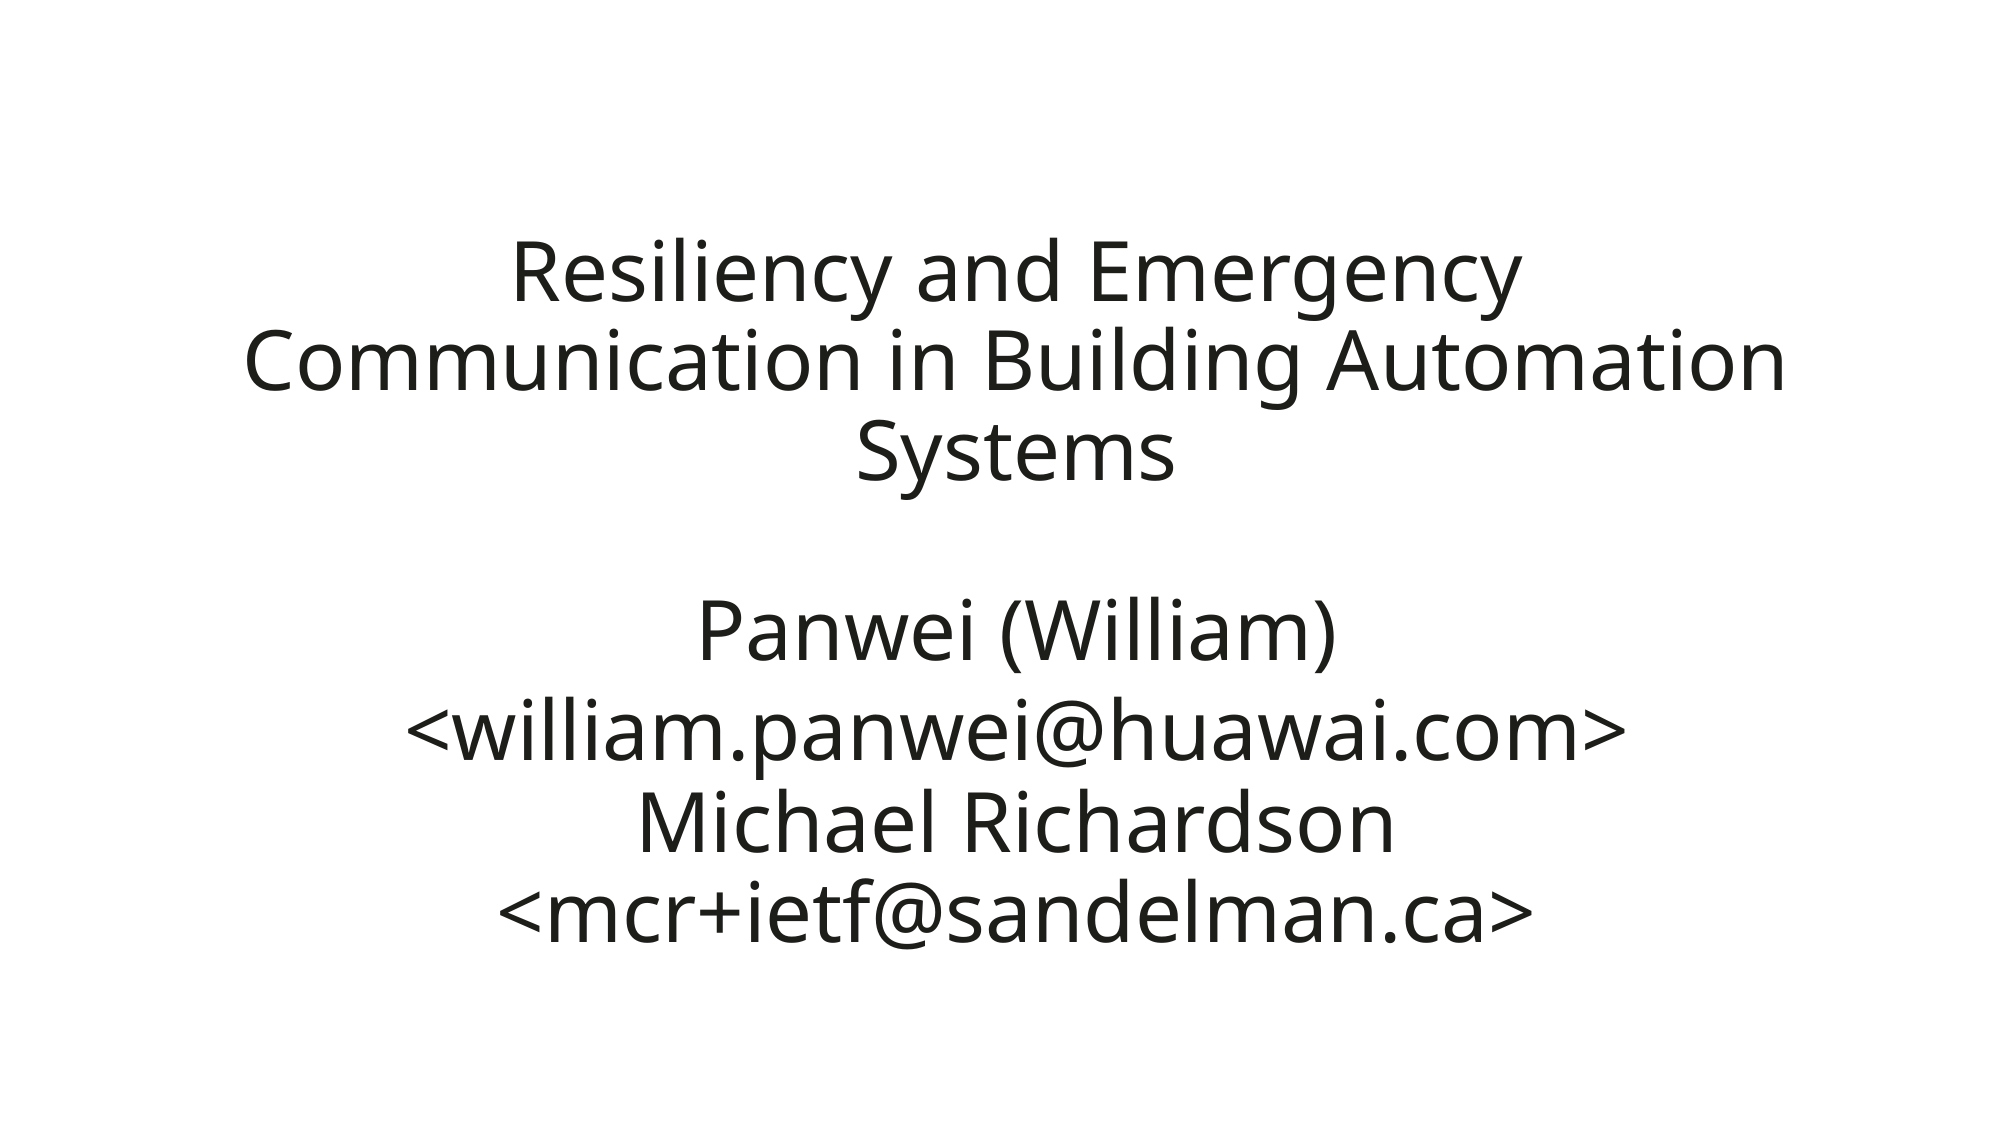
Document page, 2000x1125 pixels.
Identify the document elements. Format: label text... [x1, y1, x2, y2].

text_box Resiliency and Emergency Communication in Building Automation Systems Panwei (William) <william.panwei@huawai.com> Michael Richardson <mcr+ietf@sandelman.ca> [177, 221, 1856, 445]
